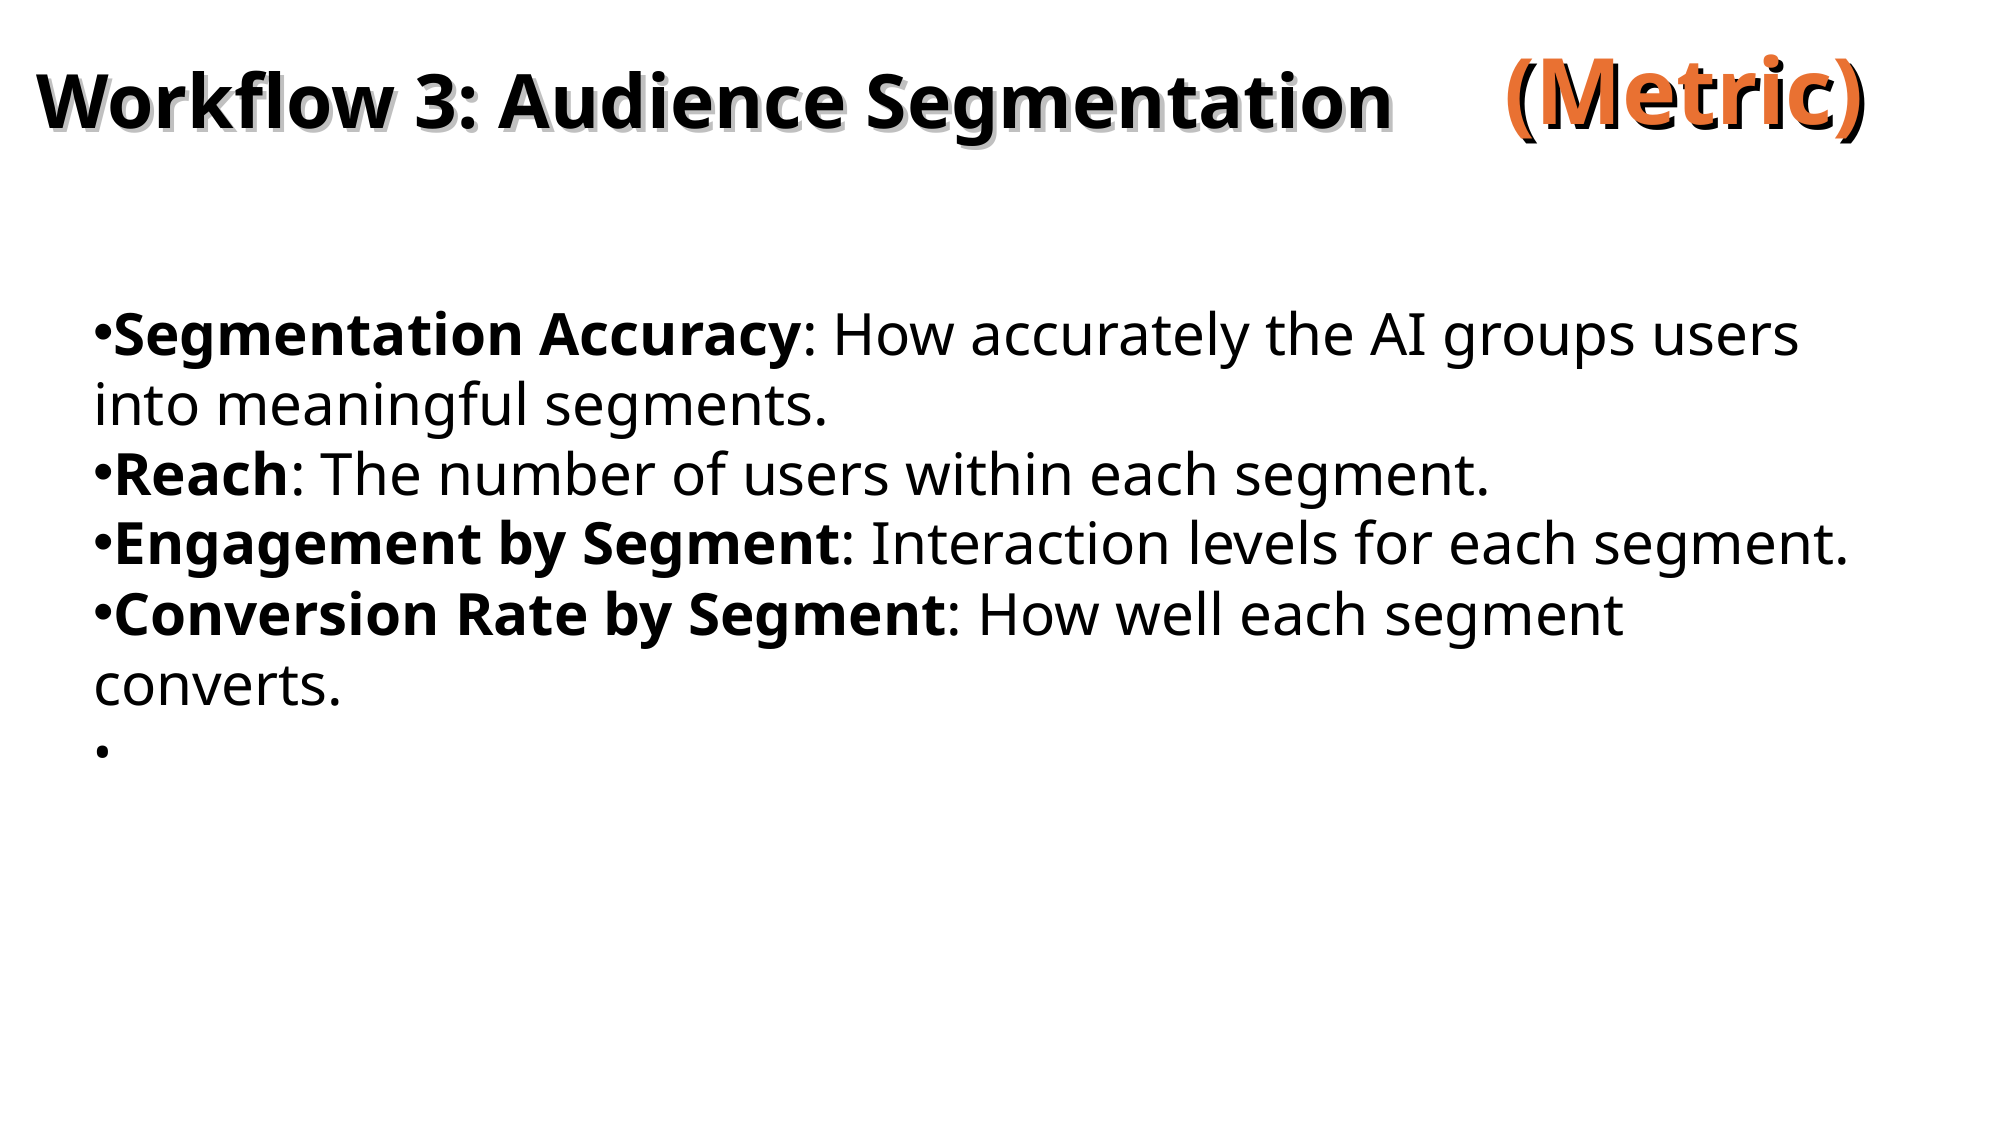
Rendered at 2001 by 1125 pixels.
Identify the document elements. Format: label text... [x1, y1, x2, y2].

text_box (Metric) [1489, 25, 1879, 150]
text_box Segmentation Accuracy: How accurately the AI groups users into meaningful segments. Reach: The number of users within each segment. Engagement by Segment: Interaction levels for each segment. Conversion Rate by Segment: How well each segment converts. [78, 289, 1891, 793]
text_box Workflow 3: Audience Segmentation [21, 46, 1411, 151]
